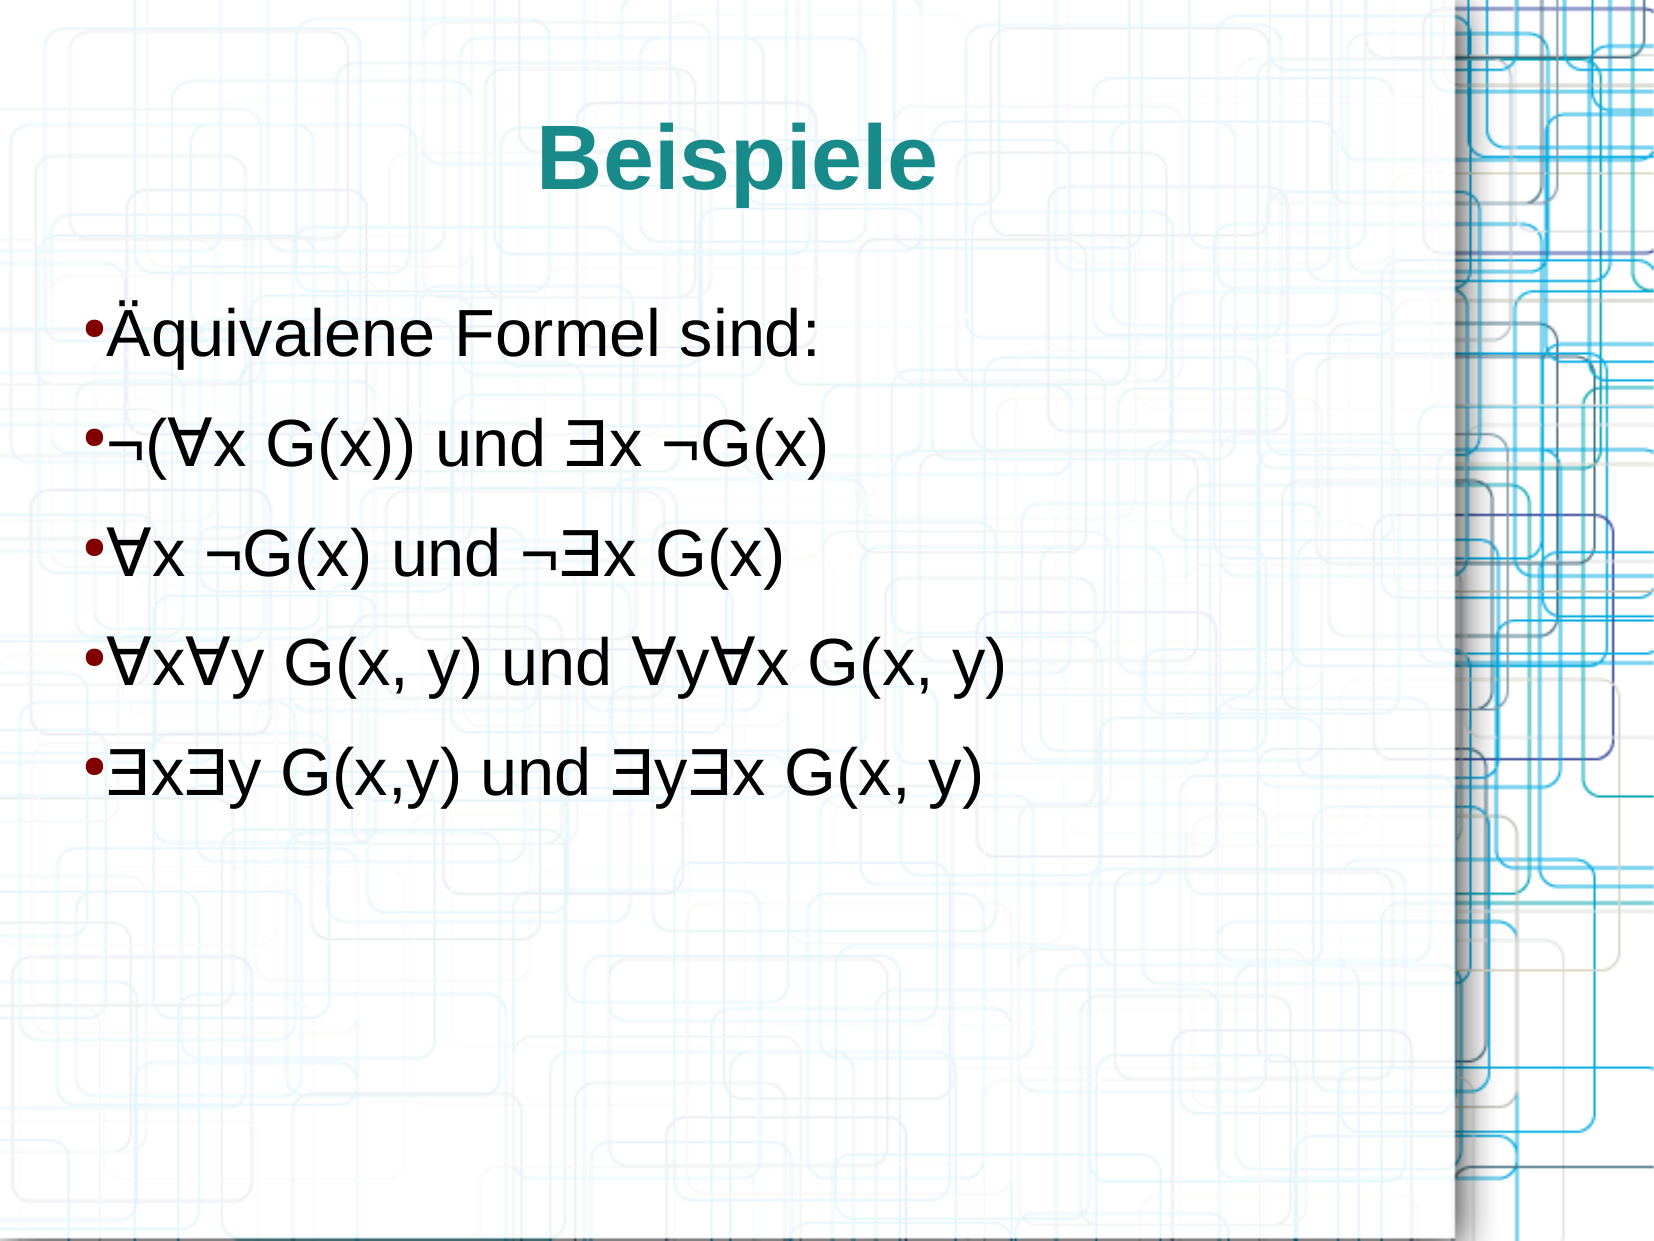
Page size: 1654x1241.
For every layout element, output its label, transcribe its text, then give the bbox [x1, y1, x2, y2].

title Beispiele [59, 49, 1418, 257]
list Äquivalene Formel sind: ¬(∀x G(x)) und Ǝx ¬G(x) ∀x ¬G(x) und ¬Ǝx G(x) ∀x∀y G(x, y) und ∀y∀x G(x, y) ƎxƎy G(x,y) und ƎyƎx G(x, y) [82, 290, 1418, 1109]
